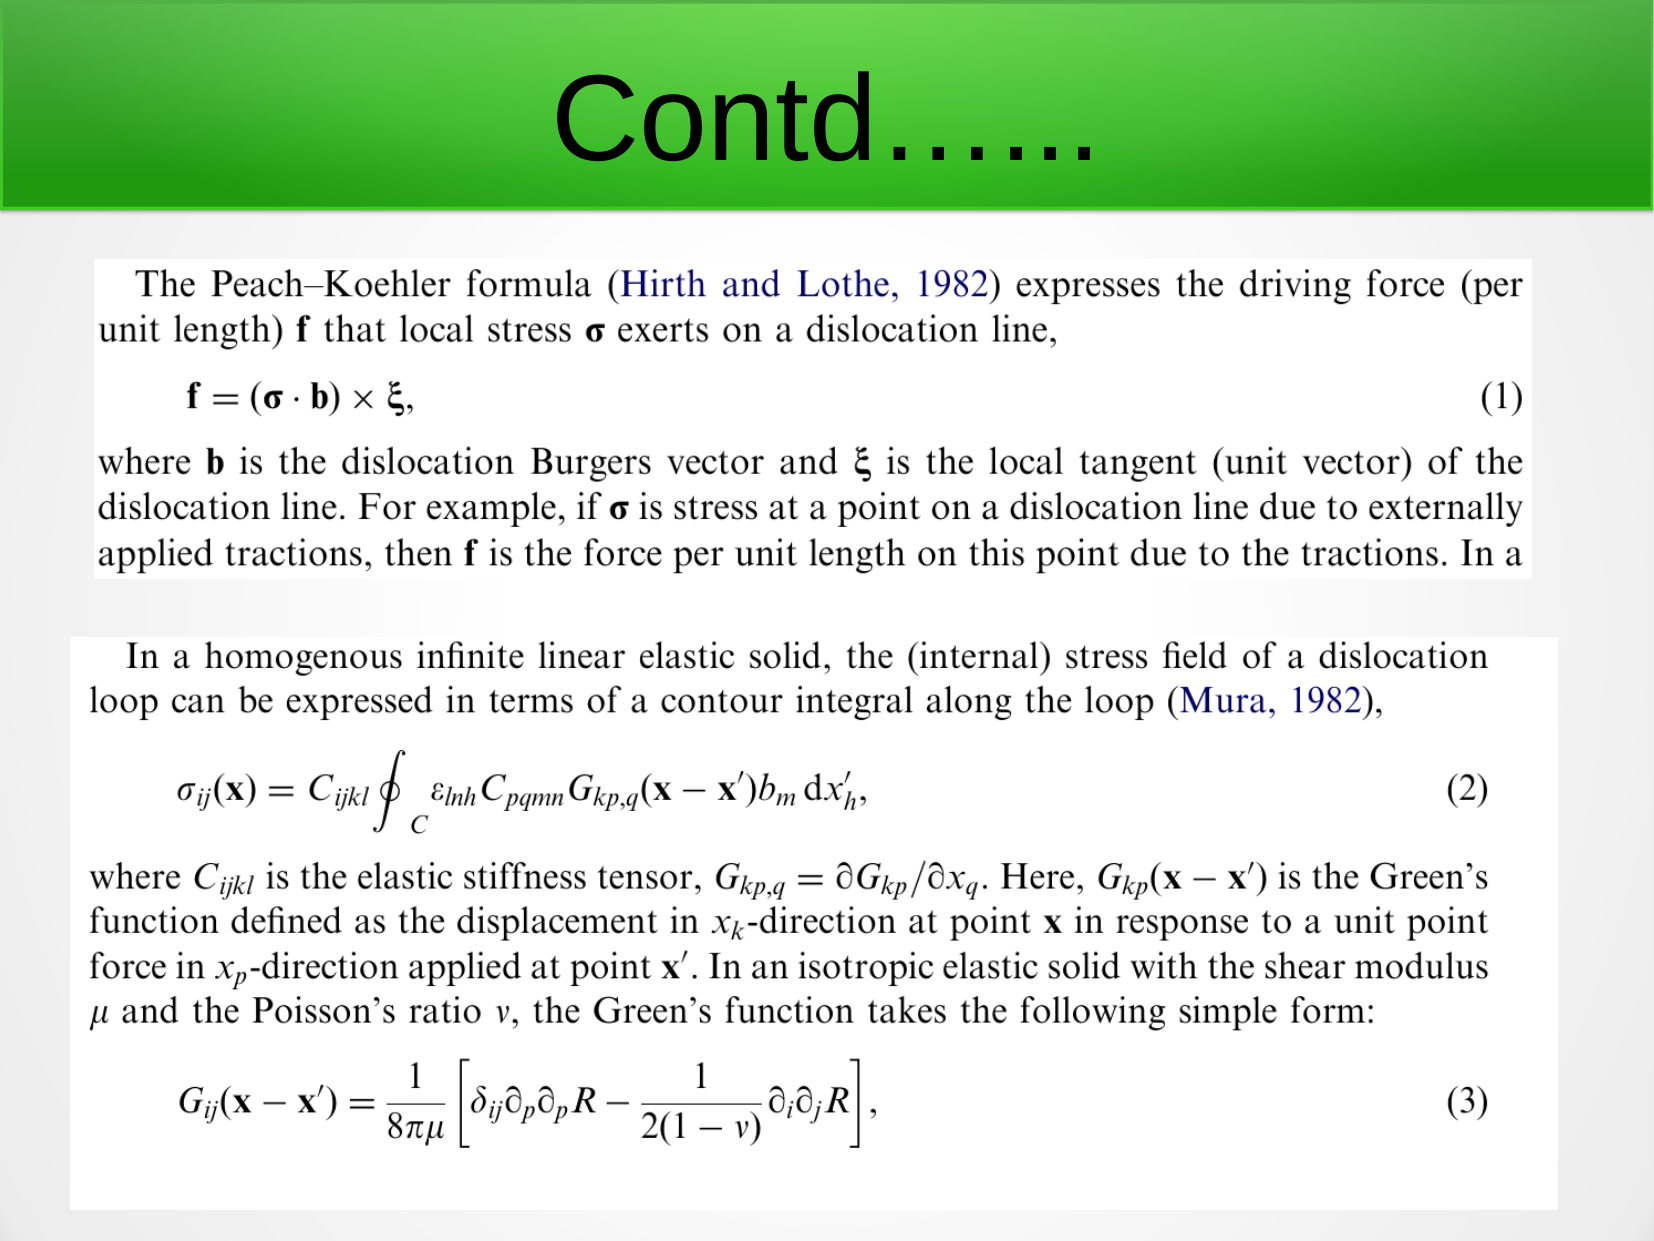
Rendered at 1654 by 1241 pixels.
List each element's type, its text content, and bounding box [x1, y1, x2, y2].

picture [94, 259, 1532, 579]
picture [70, 637, 1558, 1210]
title Contd…... [82, 47, 1571, 189]
